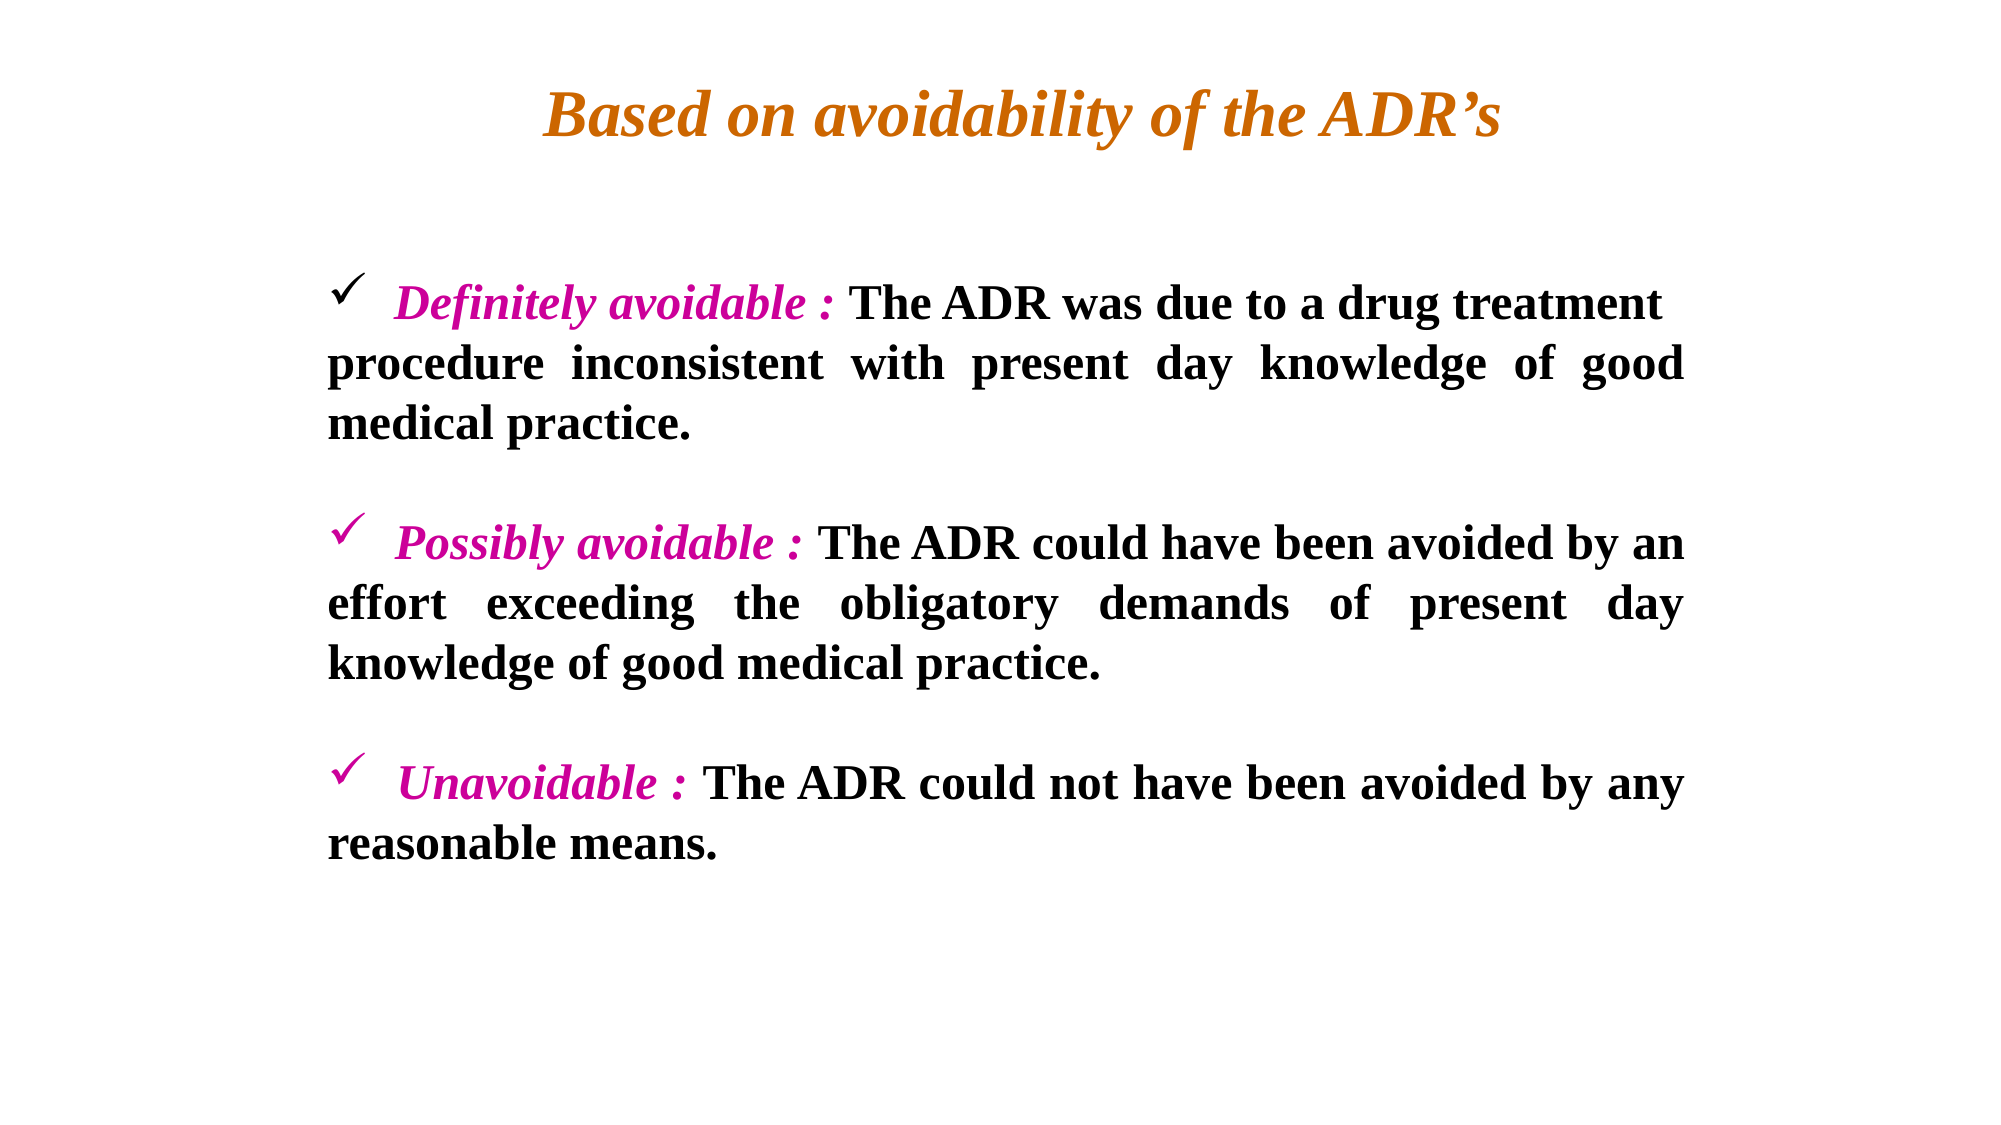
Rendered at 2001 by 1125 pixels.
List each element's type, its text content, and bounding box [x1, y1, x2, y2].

text_box Definitely avoidable : The ADR was due to a drug treatment procedure inconsistent with present day knowledge of good medical practice. Possibly avoidable : The ADR could have been avoided by an effort exceeding the obligatory demands of present day knowledge of good medical practice. Unavoidable : The ADR could not have been avoided by any reasonable means. [312, 262, 1700, 878]
text_box Based on avoidability of the ADR’s [528, 62, 1519, 158]
